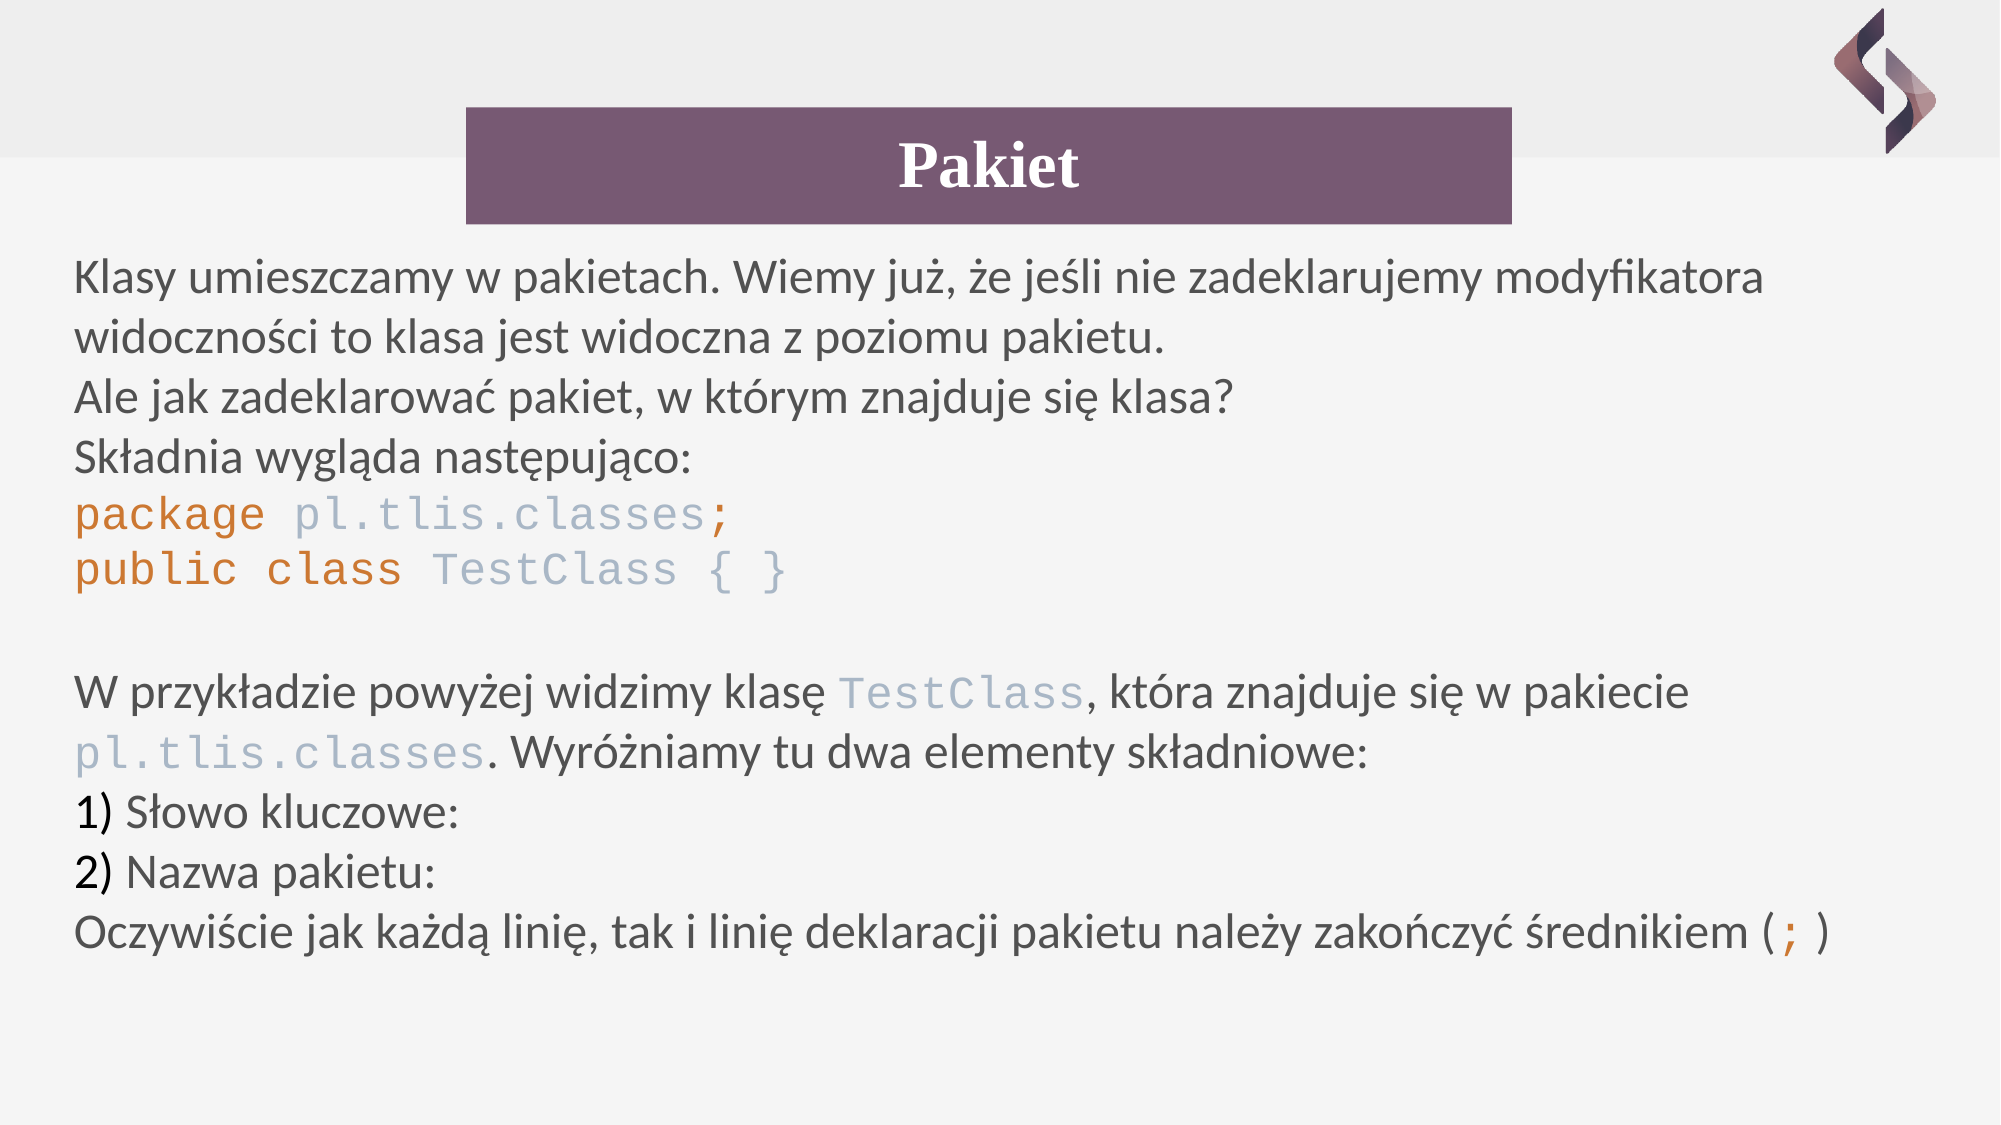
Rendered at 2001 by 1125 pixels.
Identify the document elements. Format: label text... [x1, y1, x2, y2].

text_box Klasy umieszczamy w pakietach. Wiemy już, że jeśli nie zadeklarujemy modyfikatora widoczności to klasa jest widoczna z poziomu pakietu. Ale jak zadeklarować pakiet, w którym znajduje się klasa? Składnia wygląda następująco: package pl.tlis.classes; public class TestClass { } W przykładzie powyżej widzimy klasę TestClass, która znajduje się w pakiecie pl.tlis.classes. Wyróżniamy tu dwa elementy składniowe: Słowo kluczowe: Nazwa pakietu: Oczywiście jak każdą linię, tak i linię deklaracji pakietu należy zakończyć średnikiem (; ) [59, 236, 1973, 981]
text_box Pakiet [466, 107, 1512, 225]
picture [1787, 0, 2001, 166]
